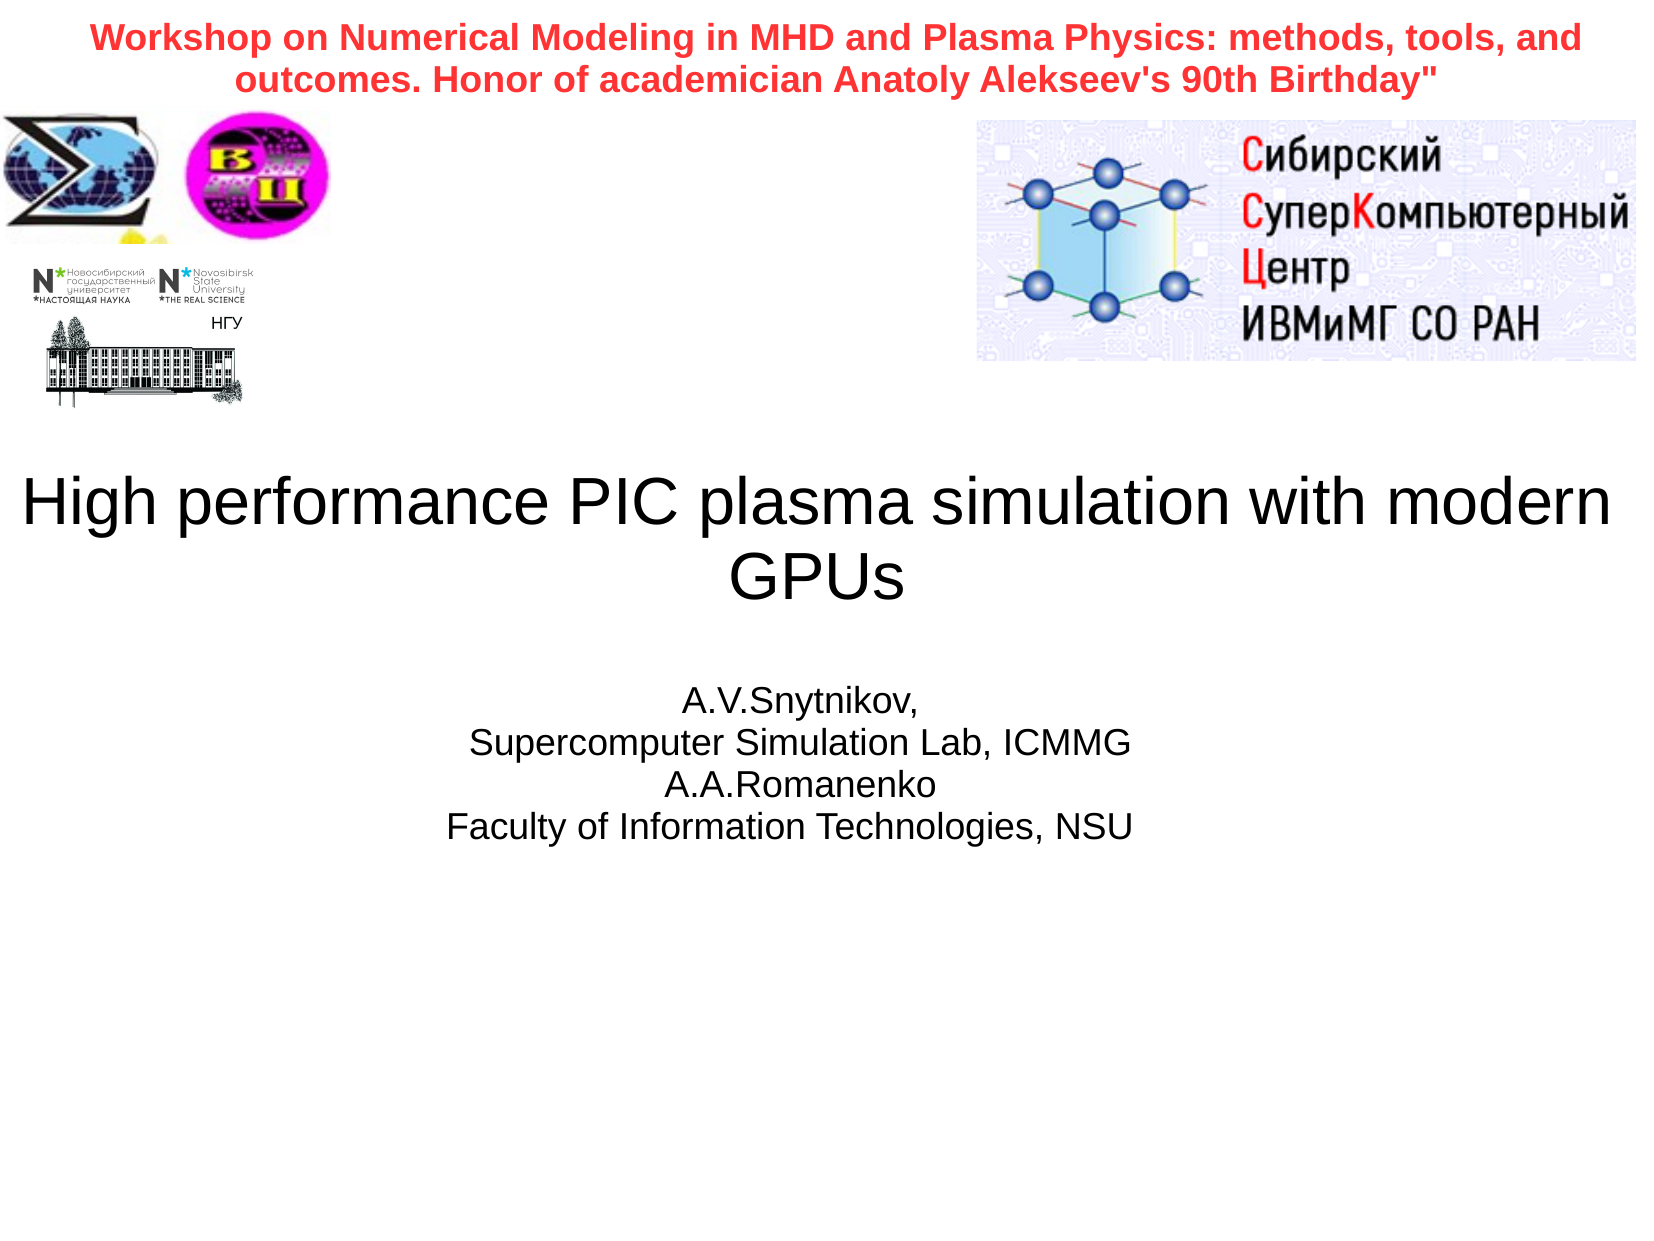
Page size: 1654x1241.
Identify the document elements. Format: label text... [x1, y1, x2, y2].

picture [974, 120, 1636, 361]
text_box Workshop on Numerical Modeling in MHD and Plasma Physics: methods, tools, and outcomes. Honor of academician Anatoly Alekseev's 90th Birthday" [75, 9, 1600, 151]
picture [0, 106, 331, 244]
picture [30, 256, 256, 423]
subtitle High performance PIC plasma simulation with modern GPUs [15, 256, 1621, 822]
text_box A.V.Snytnikov, Supercomputer Simulation Lab, ICMMG A.A.Romanenko Faculty of Information Technologies, NSU [431, 672, 1171, 856]
